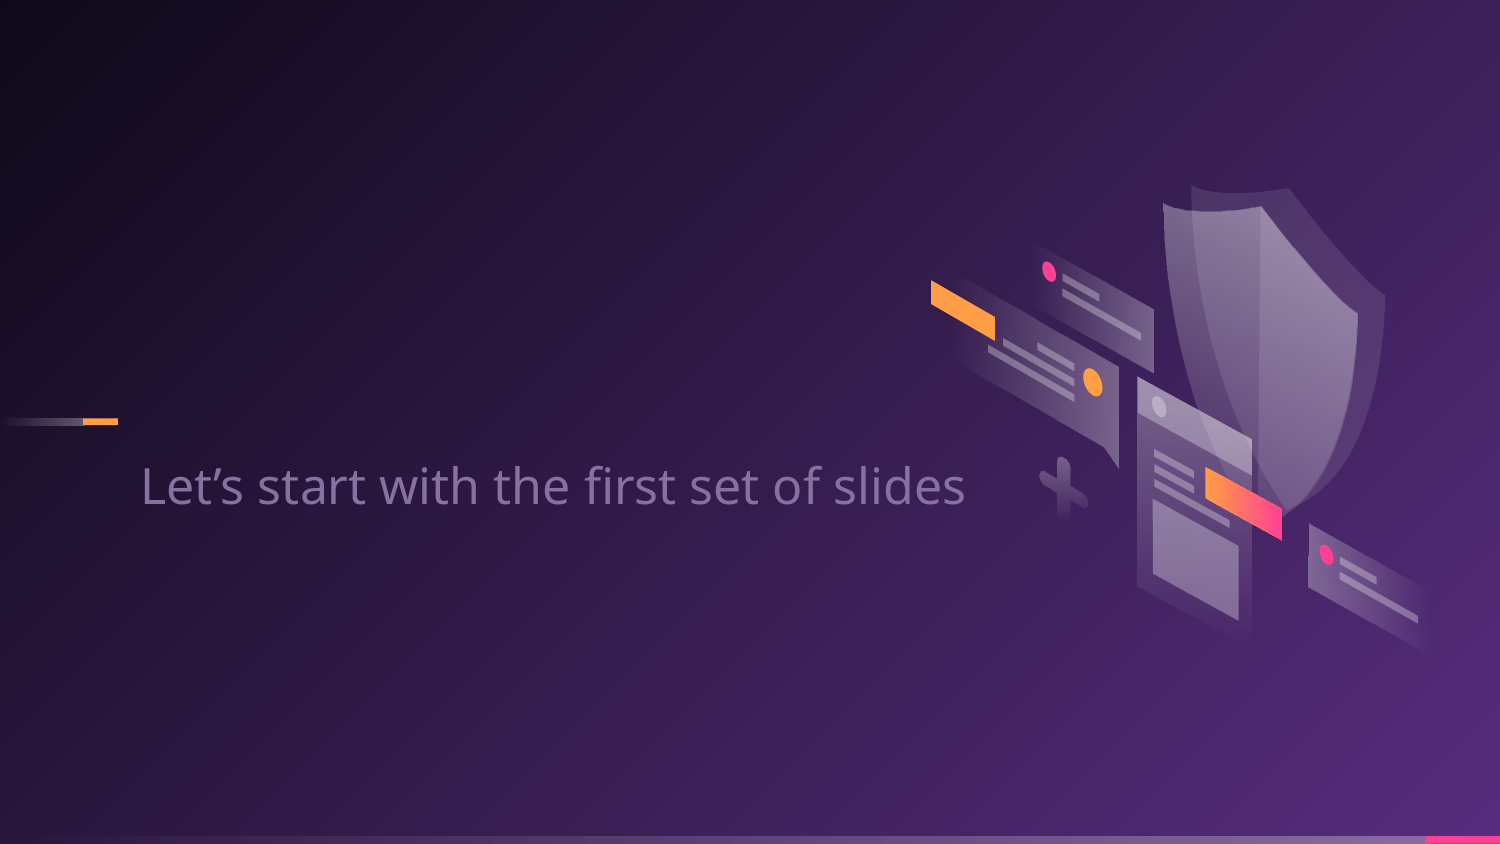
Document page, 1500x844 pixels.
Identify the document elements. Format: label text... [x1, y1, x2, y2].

text_box [1030, 240, 1154, 373]
text_box [931, 269, 1118, 469]
subtitle Let’s start with the first set of slides [140, 445, 979, 516]
text_box [1137, 185, 1386, 649]
text_box [1308, 523, 1432, 656]
text_box [1039, 456, 1088, 522]
